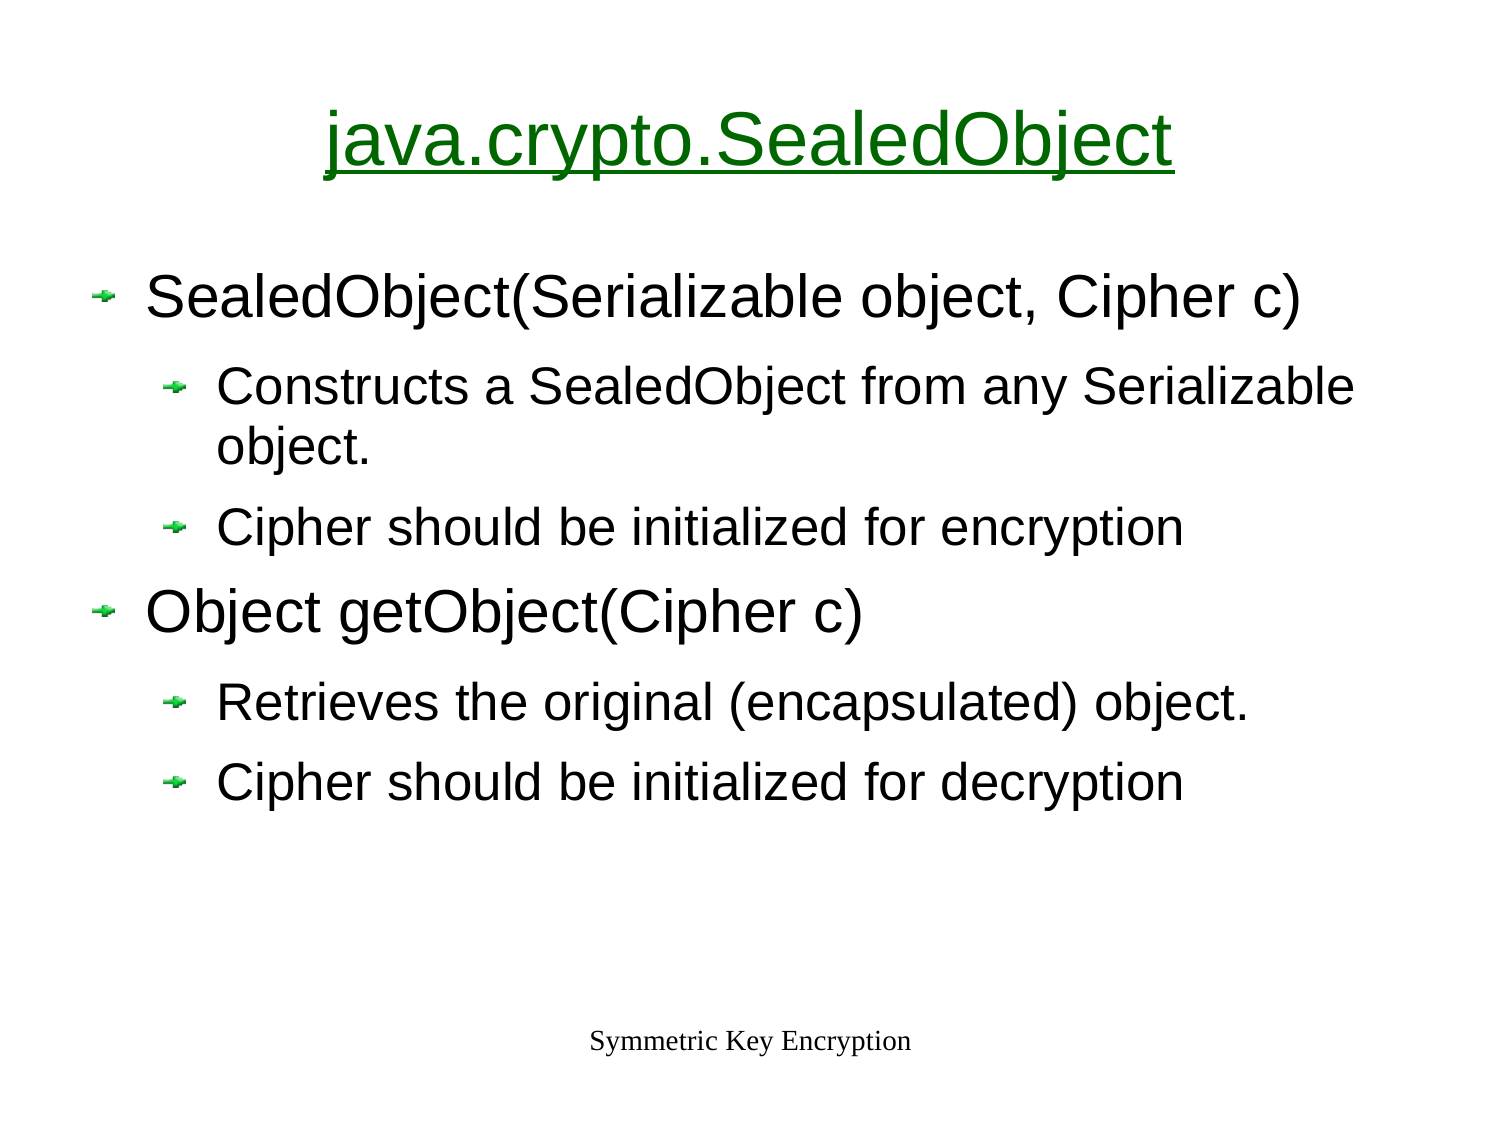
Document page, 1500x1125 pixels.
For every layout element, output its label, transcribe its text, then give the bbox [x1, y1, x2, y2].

title java.crypto.SealedObject [75, 93, 1425, 185]
list SealedObject(Serializable object, Cipher c) Constructs a SealedObject from any Serializable object. Cipher should be initialized for encryption Object getObject(Cipher c) Retrieves the original (encapsulated) object. Cipher should be initialized for decryption [75, 262, 1425, 1006]
